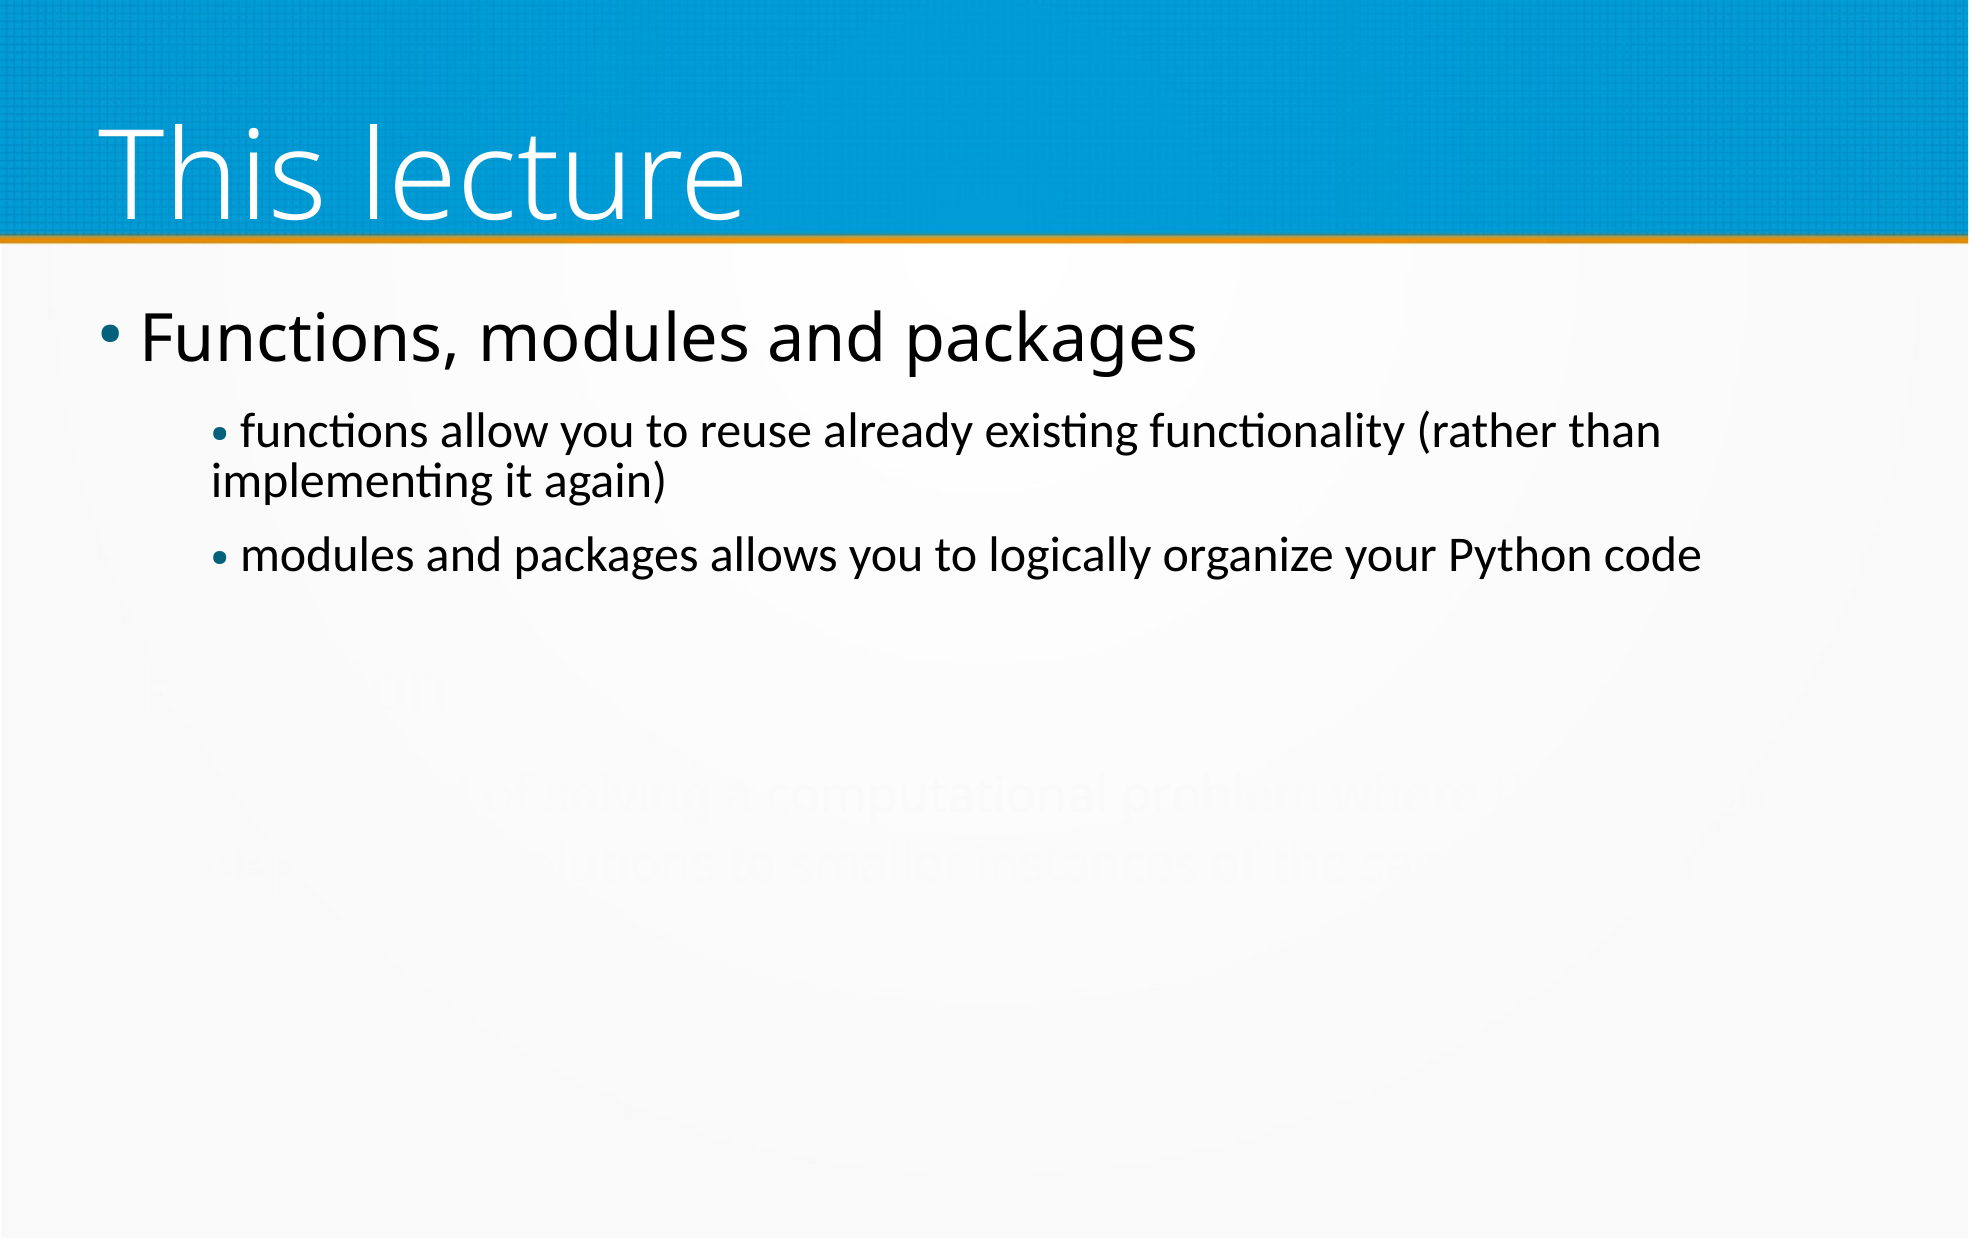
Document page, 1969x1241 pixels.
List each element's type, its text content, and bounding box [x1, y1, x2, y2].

title This lecture [98, 49, 1870, 257]
list Functions, modules and packages functions allow you to reuse already existing functionality (rather than implementing it again) modules and packages allows you to logically organize your Python code Recursion A method of solving a computational problem where the solution depends on solutions to smaller instances of the same problem [98, 290, 1870, 1156]
picture [0, 233, 1969, 1241]
